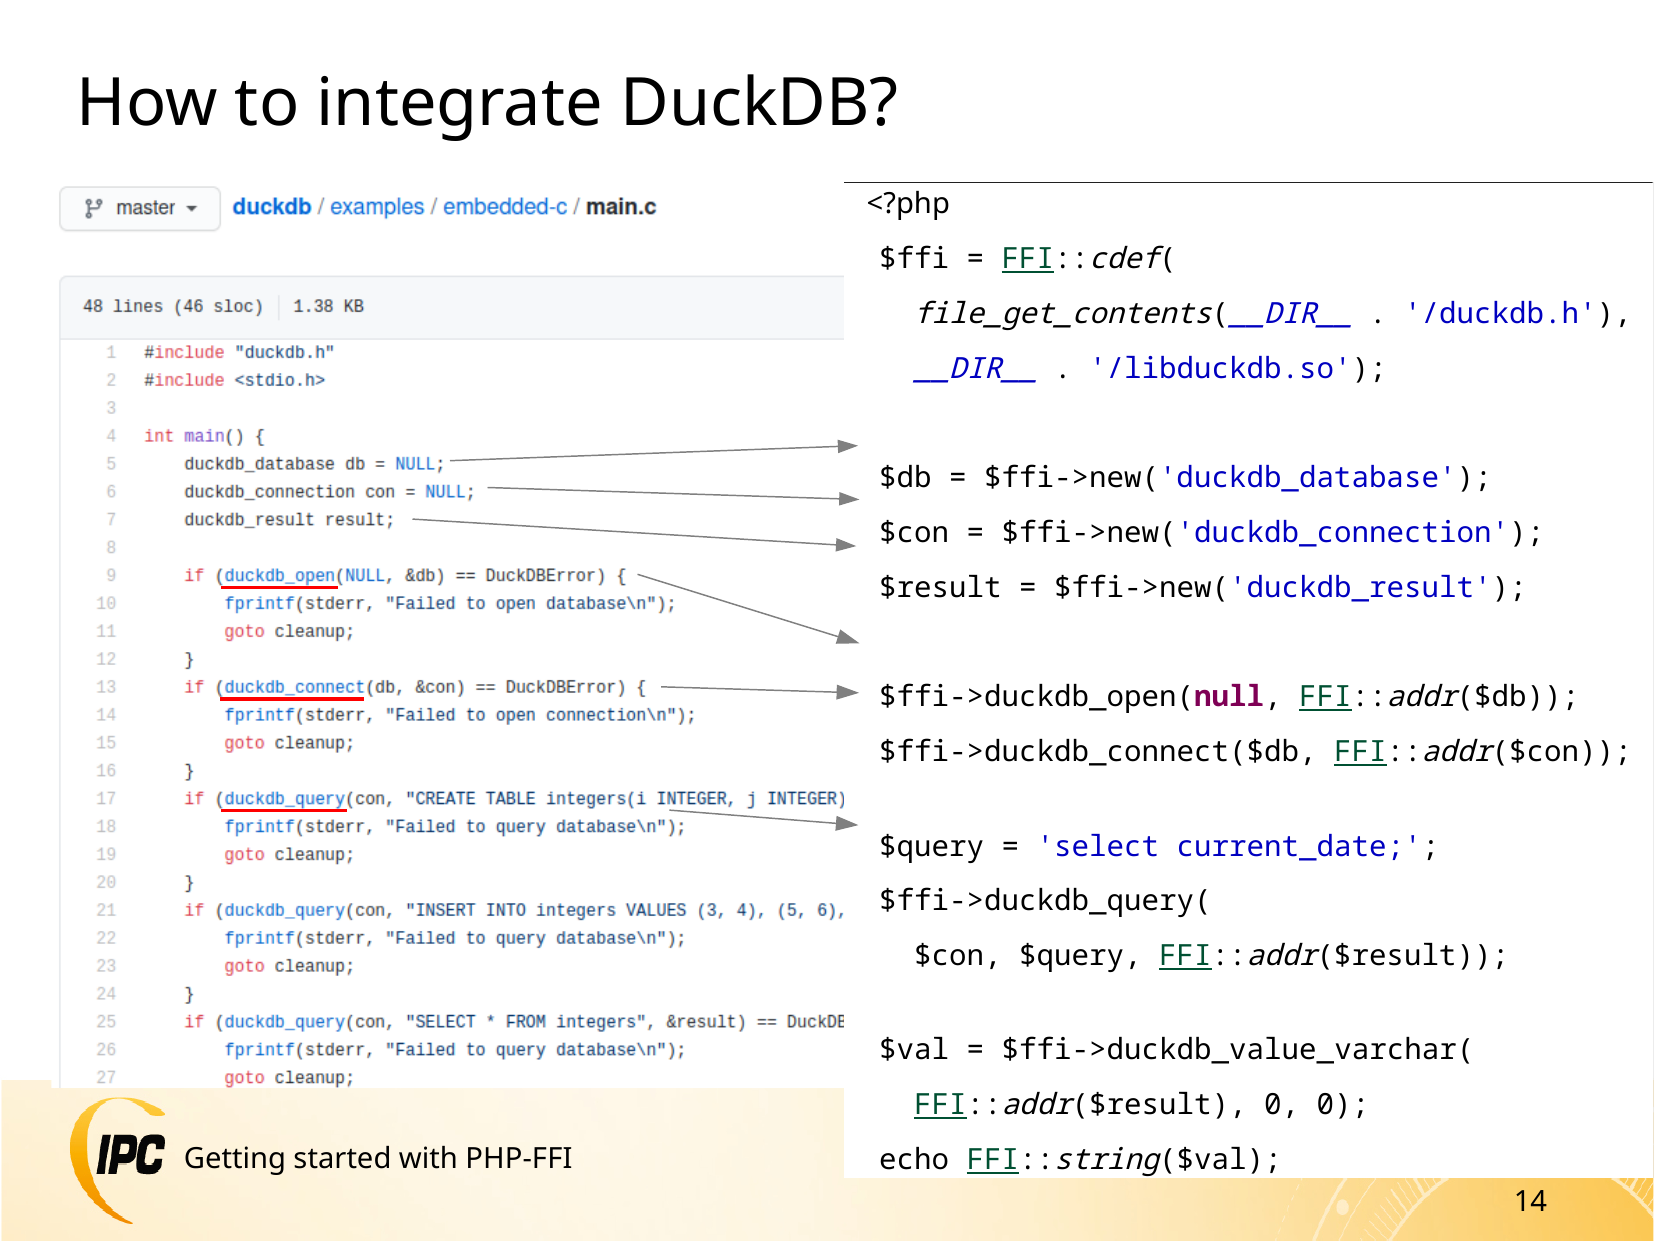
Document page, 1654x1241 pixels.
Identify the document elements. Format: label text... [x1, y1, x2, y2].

picture [0, 0, 1654, 1241]
title How to integrate DuckDB? [17, 3, 1506, 196]
list <?php $ffi = FFI::cdef( file_get_contents(__DIR__ . '/duckdb.h'), __DIR__ . '/libduckdb.so'); $db = $ffi->new('duckdb_database'); $con = $ffi->new('duckdb_connection'); $result = $ffi->new('duckdb_result'); $ffi->duckdb_open(null, FFI::addr($db)); $ffi->duckdb_connect($db, FFI::addr($con)); $query = 'select current_date;'; $ffi->duckdb_query( $con, $query, FFI::addr($result)); $val = $ffi->duckdb_value_varchar( FFI::addr($result), 0, 0); echo FFI::string($val); [844, 182, 1654, 1088]
